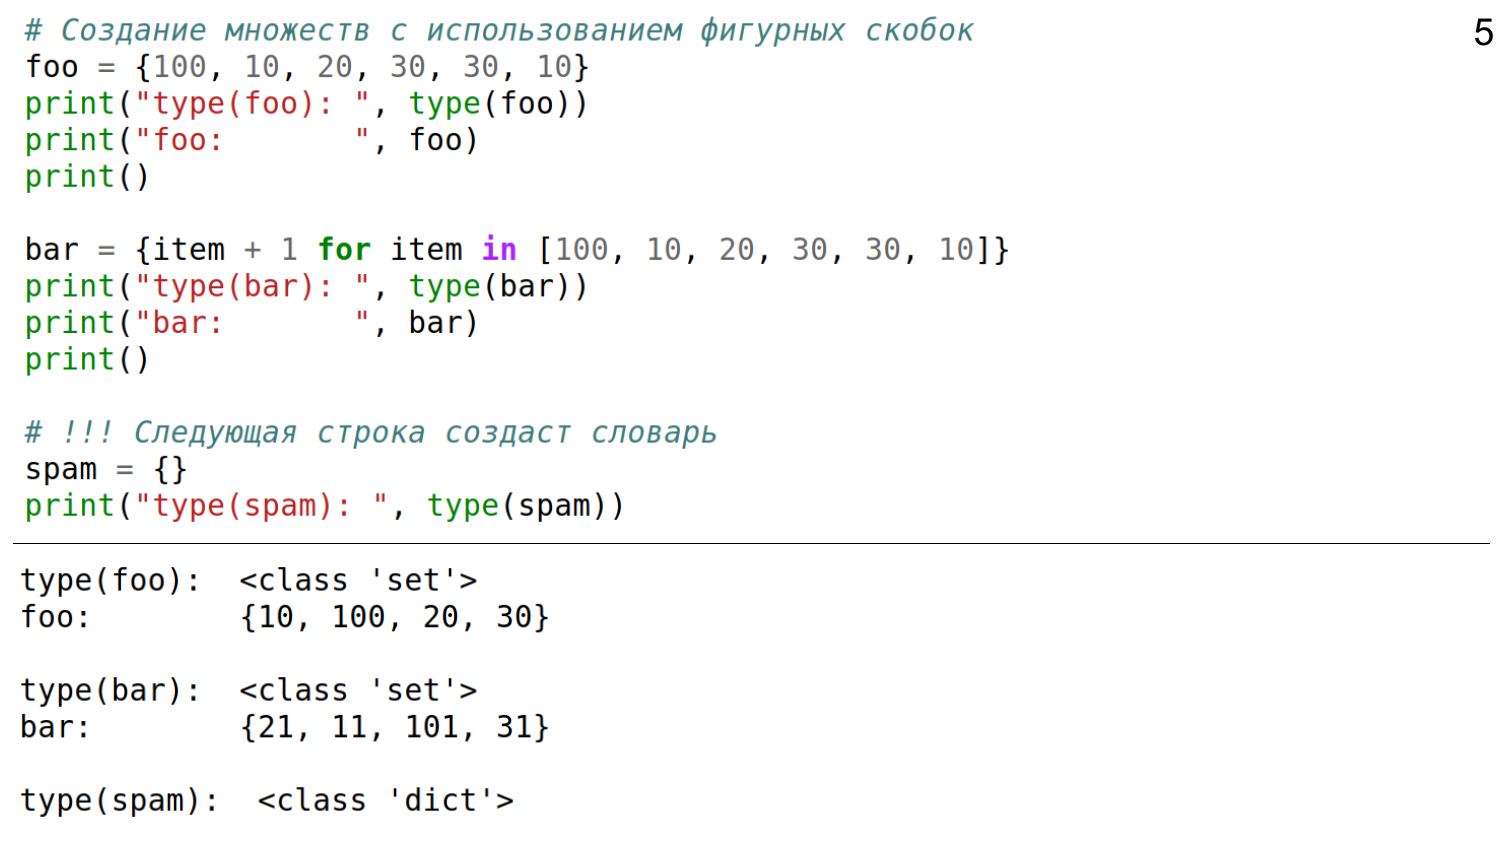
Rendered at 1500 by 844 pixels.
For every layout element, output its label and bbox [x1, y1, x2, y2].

picture [12, 559, 562, 826]
picture [13, 5, 1019, 532]
